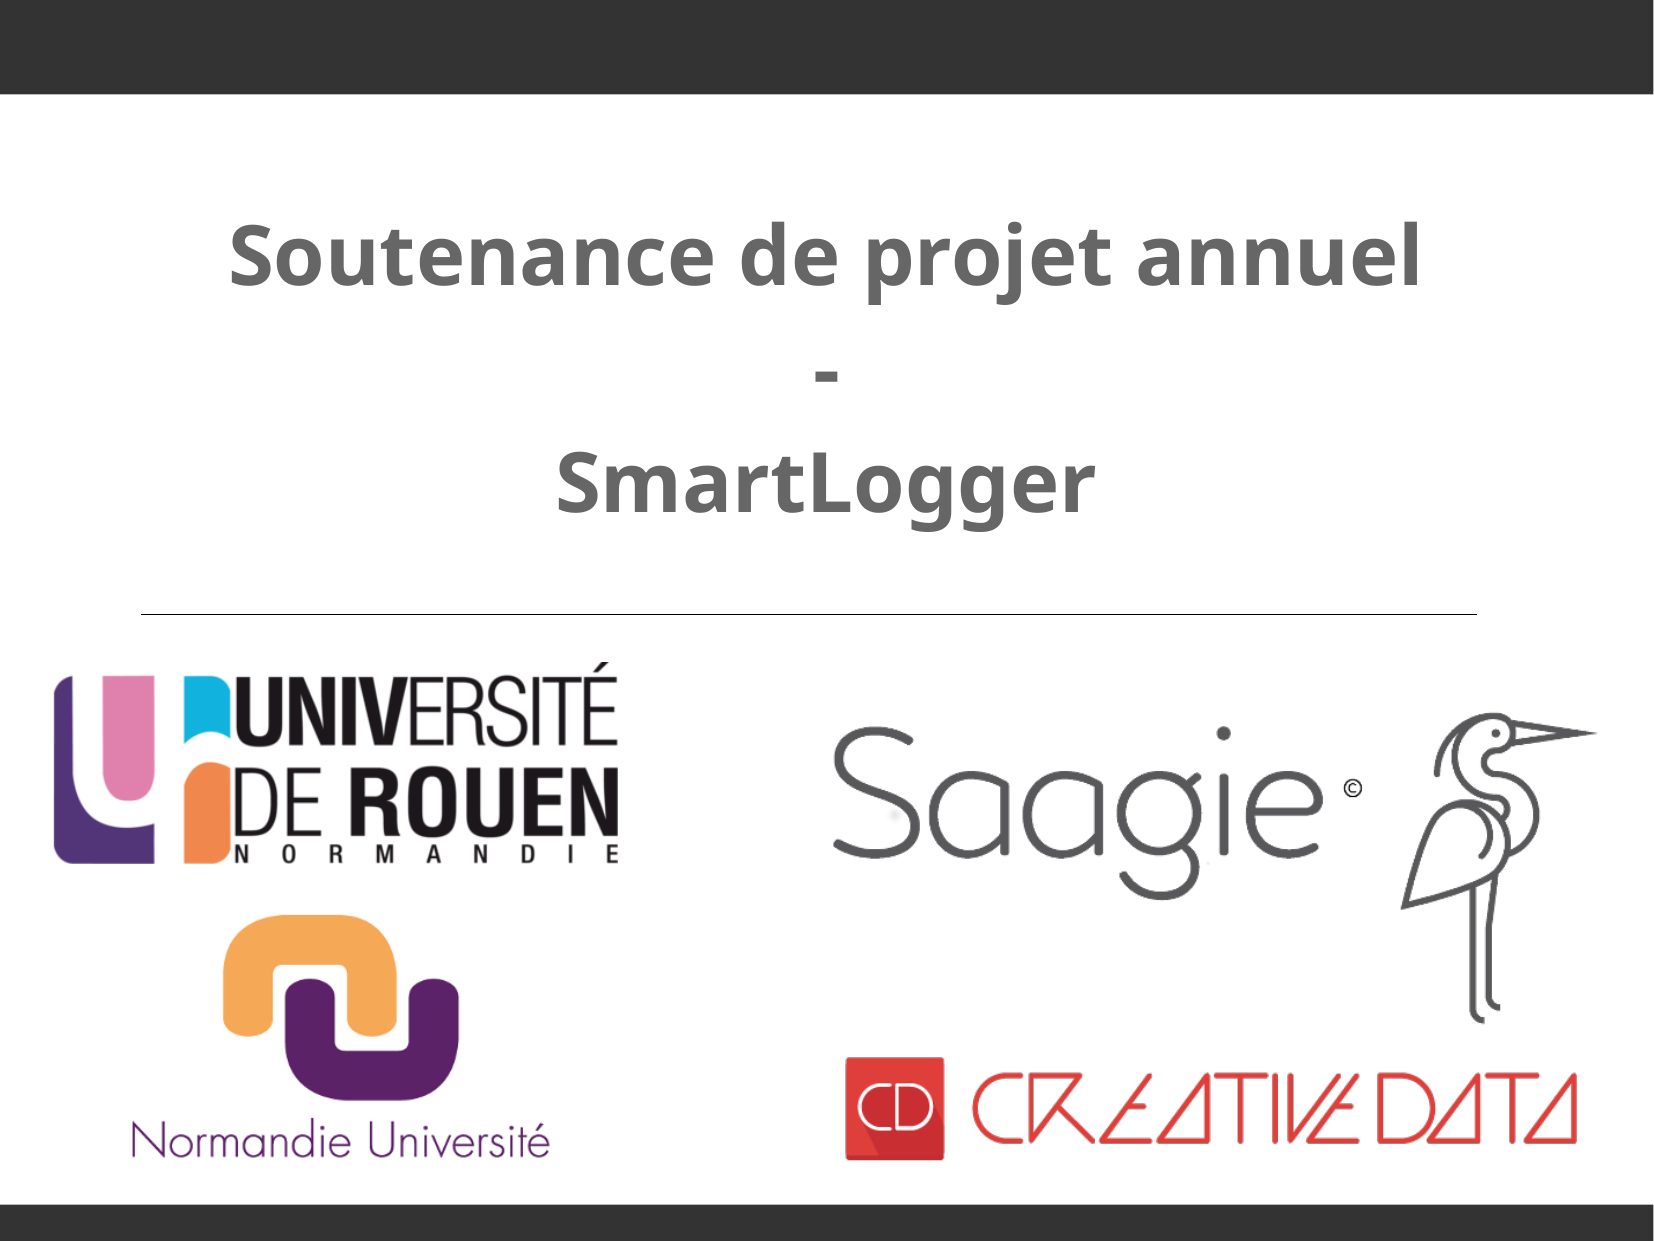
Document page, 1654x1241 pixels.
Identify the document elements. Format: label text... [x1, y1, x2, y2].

text_box [0, 1204, 1654, 1241]
picture [790, 673, 1642, 1217]
picture [47, 662, 626, 1182]
text_box Soutenance de projet annuel - SmartLogger [0, 189, 1654, 497]
text_box [0, 0, 1654, 95]
